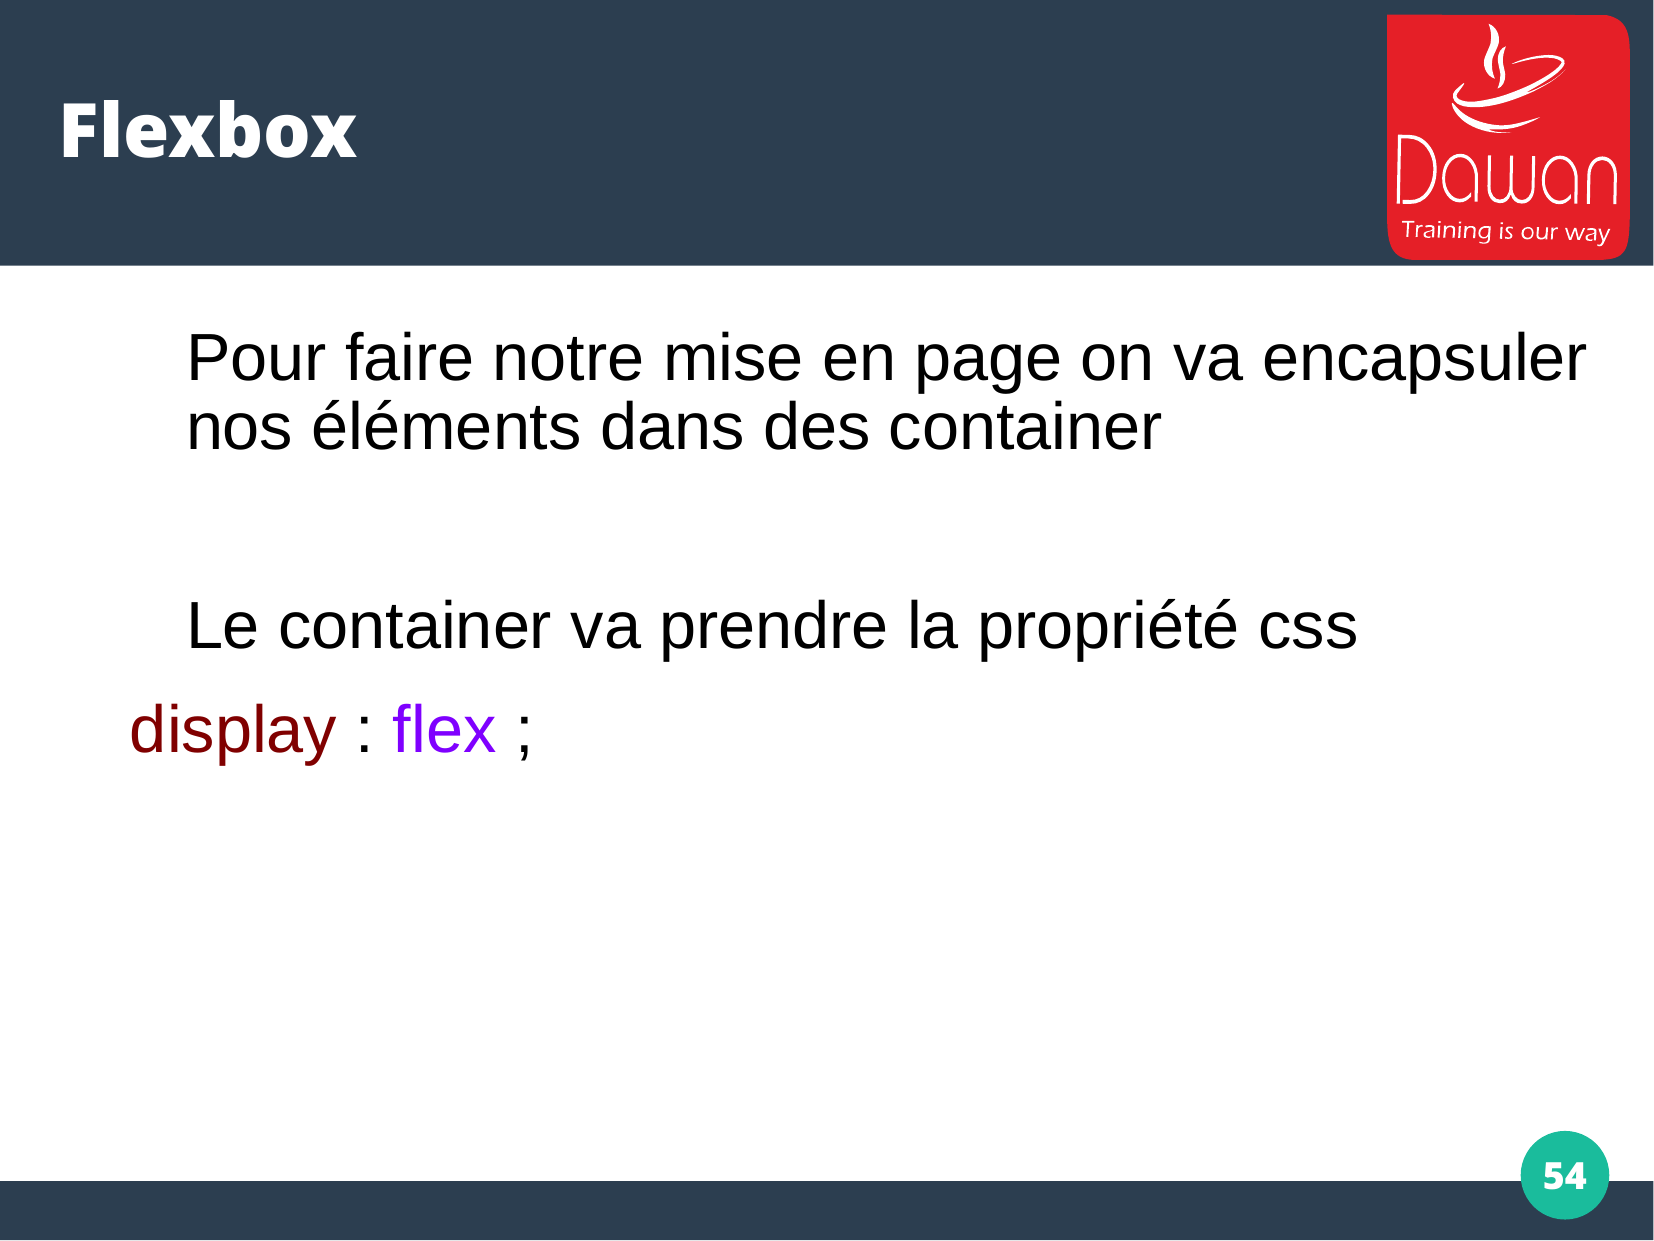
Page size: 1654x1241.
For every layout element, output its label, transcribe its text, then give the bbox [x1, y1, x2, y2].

title Flexbox [59, 49, 1387, 207]
picture [1387, 14, 1630, 260]
list Pour faire notre mise en page on va encapsuler nos éléments dans des container Le container va prendre la propriété css display : flex ; [59, 324, 1595, 1152]
